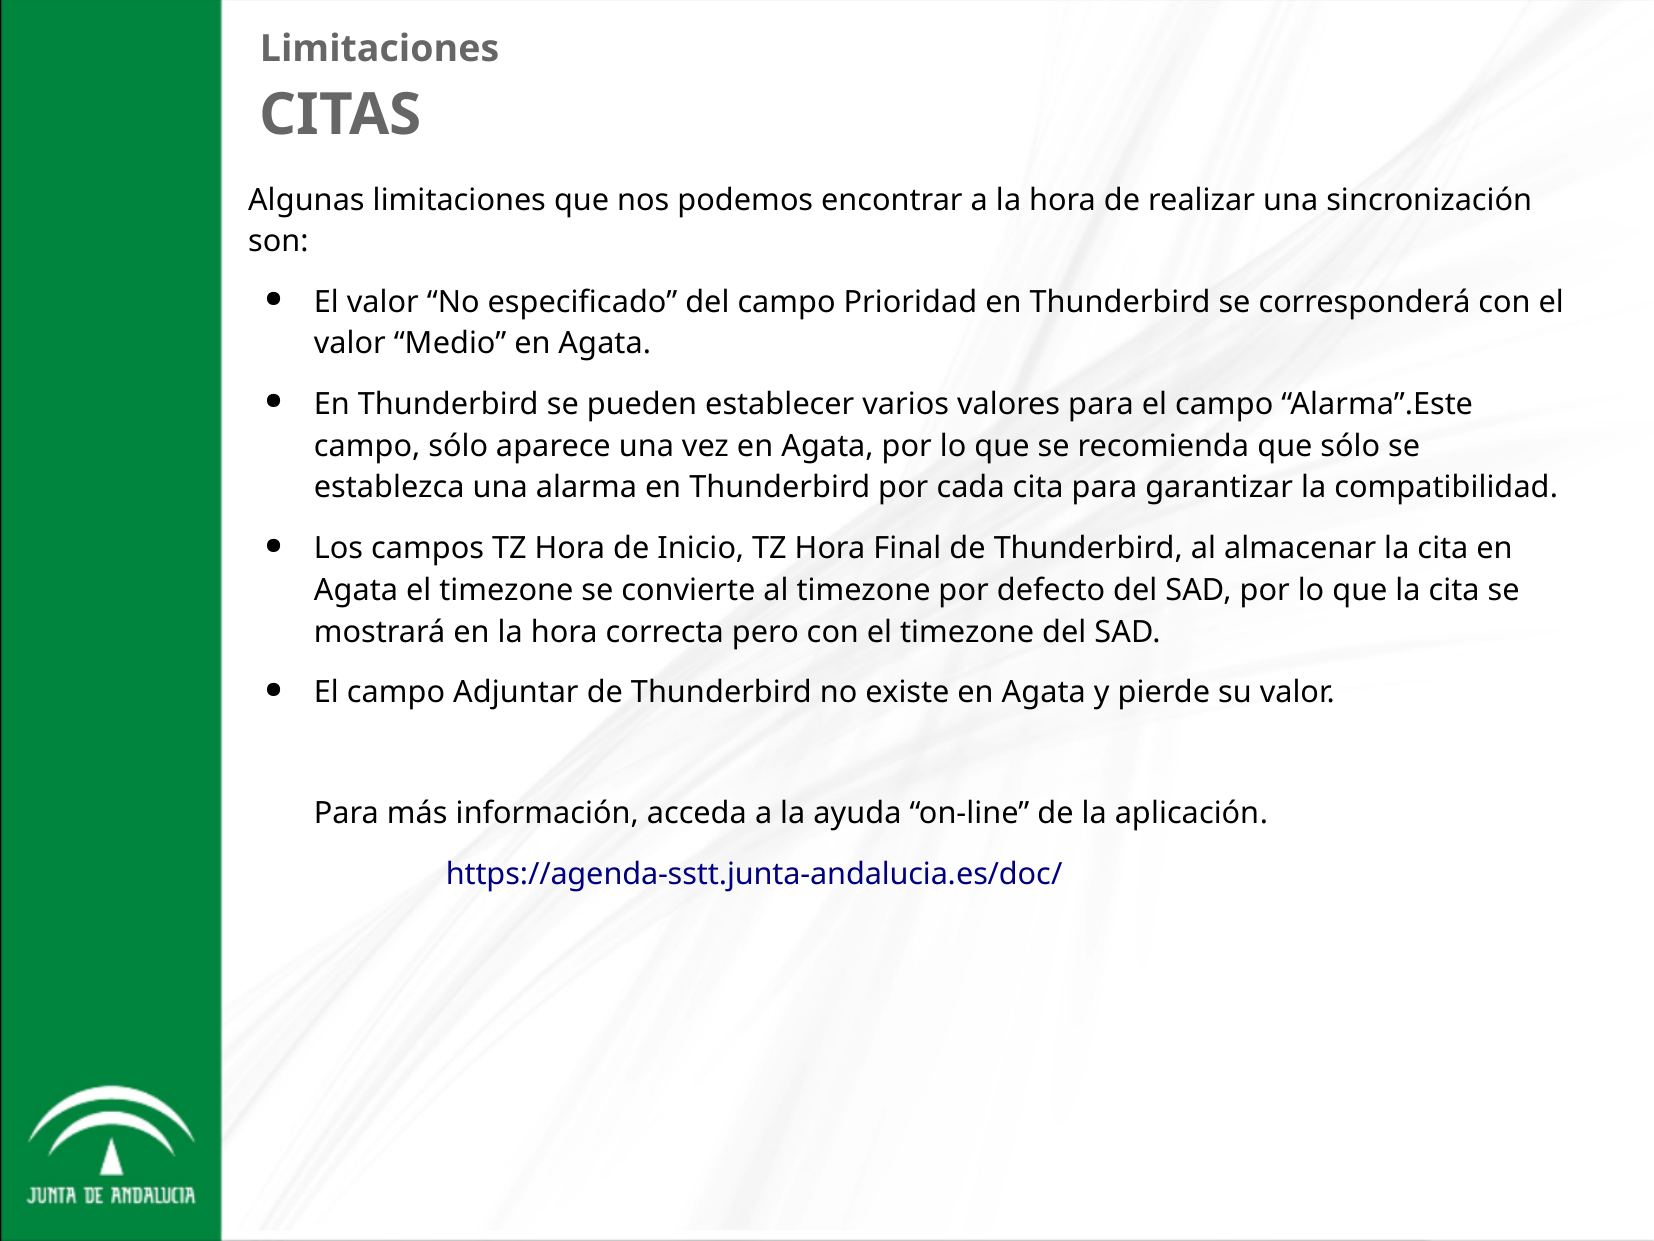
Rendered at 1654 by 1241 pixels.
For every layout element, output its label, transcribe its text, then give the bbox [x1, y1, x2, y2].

list Algunas limitaciones que nos podemos encontrar a la hora de realizar una sincronización son: El valor “No especificado” del campo Prioridad en Thunderbird se corresponderá con el valor “Medio” en Agata. En Thunderbird se pueden establecer varios valores para el campo “Alarma”.Este campo, sólo aparece una vez en Agata, por lo que se recomienda que sólo se establezca una alarma en Thunderbird por cada cita para garantizar la compatibilidad. Los campos TZ Hora de Inicio, TZ Hora Final de Thunderbird, al almacenar la cita en Agata el timezone se convierte al timezone por defecto del SAD, por lo que la cita se mostrará en la hora correcta pero con el timezone del SAD. El campo Adjuntar de Thunderbird no existe en Agata y pierde su valor. Para más información, acceda a la ayuda “on-line” de la aplicación. https://agenda-sstt.junta-andalucia.es/doc/ [248, 177, 1565, 1063]
picture [0, 0, 1654, 1241]
title Limitaciones CITAS [259, 32, 1577, 141]
